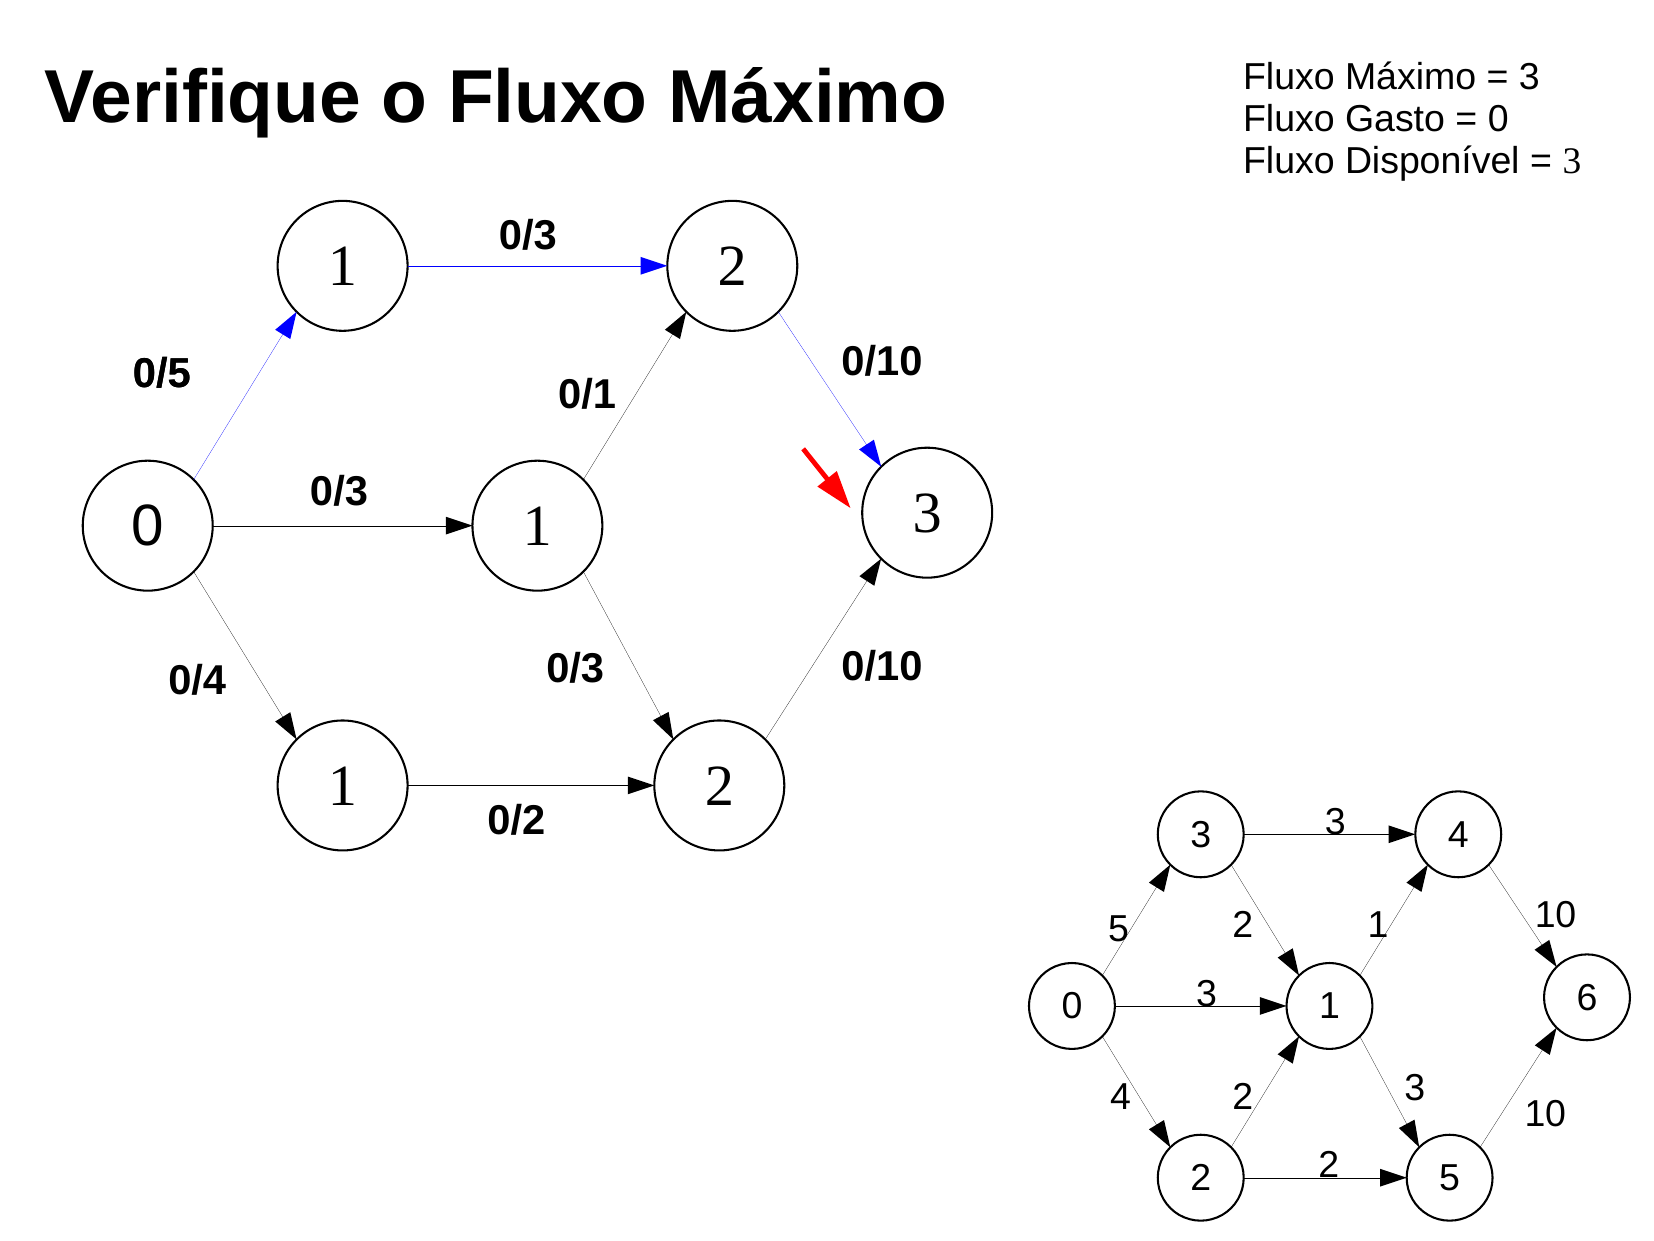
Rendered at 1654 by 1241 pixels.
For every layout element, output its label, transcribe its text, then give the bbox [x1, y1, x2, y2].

text_box 10 [1520, 885, 1595, 985]
text_box Fluxo Máximo = 3 Fluxo Gasto = 0 Fluxo Disponível = 3 [1228, 48, 1597, 189]
text_box 3 [1157, 791, 1244, 878]
text_box 0/5 [118, 342, 225, 404]
text_box 2 [1217, 1067, 1255, 1125]
text_box 10 [1509, 1084, 1596, 1142]
text_box 6 [1582, 996, 1592, 1008]
text_box 3 [1389, 1059, 1427, 1116]
text_box 6 [1544, 955, 1630, 1041]
text_box 0/3 [484, 204, 591, 266]
text_box 0/1 [543, 363, 650, 426]
text_box Verifique o Fluxo Máximo [29, 47, 963, 147]
text_box 1 [277, 720, 408, 851]
text_box 0/2 [472, 789, 579, 851]
text_box 0/3 [295, 460, 402, 522]
text_box 3 [862, 447, 993, 578]
text_box 2 [667, 200, 798, 331]
text_box 2 [1157, 1134, 1244, 1221]
text_box 0 [1028, 963, 1115, 1049]
text_box 1 [1352, 895, 1390, 953]
text_box 2 [1217, 895, 1255, 953]
text_box 5 [1093, 900, 1131, 958]
text_box 4 [1415, 791, 1502, 878]
text_box 0/4 [153, 649, 260, 711]
text_box 4 [1095, 1067, 1132, 1125]
text_box 3 [1310, 792, 1347, 850]
text_box 1 [472, 460, 603, 591]
text_box 1 [277, 200, 408, 331]
text_box 0 [82, 460, 213, 591]
text_box 2 [654, 720, 785, 851]
text_box 0/10 [826, 330, 957, 393]
text_box 0/10 [826, 635, 957, 697]
text_box 3 [1181, 964, 1218, 1022]
text_box 0/3 [531, 637, 638, 700]
text_box 1 [1286, 963, 1373, 1049]
text_box 2 [1303, 1136, 1341, 1194]
text_box 5 [1406, 1134, 1493, 1221]
